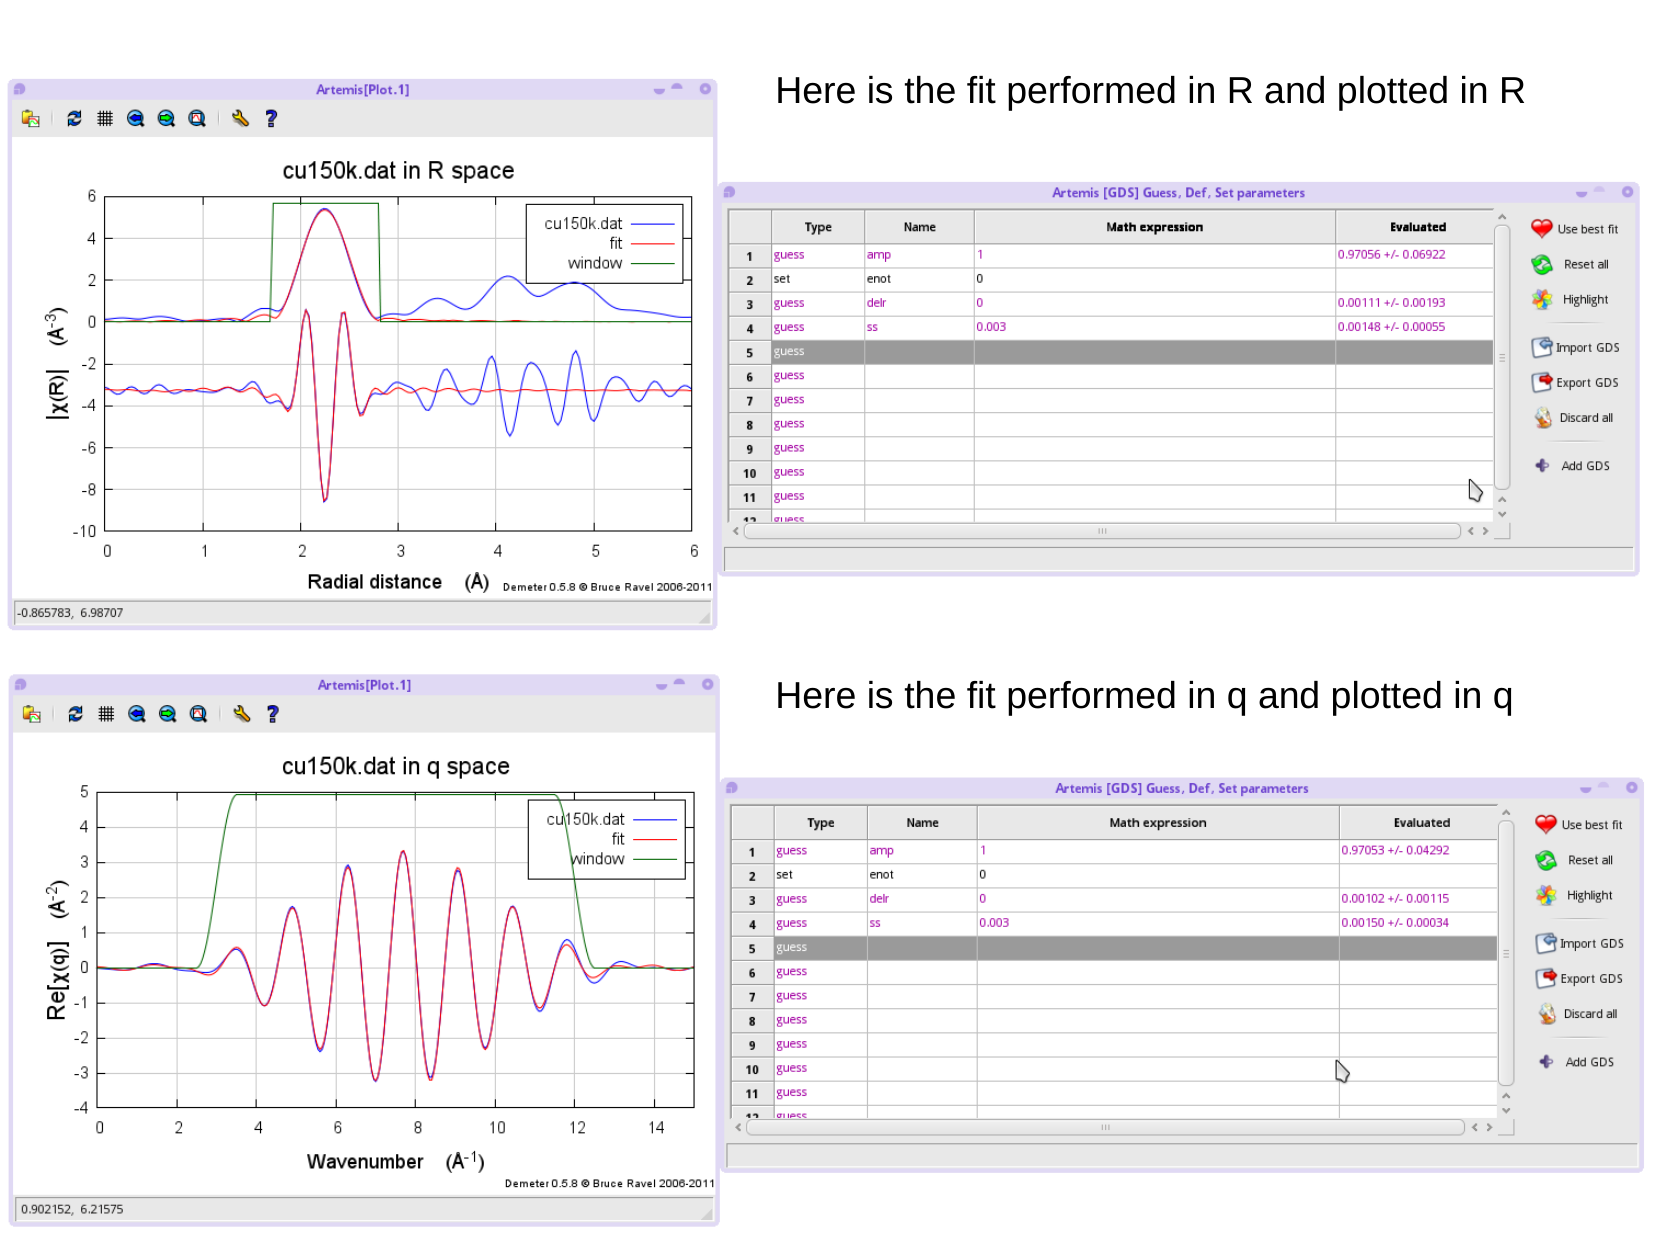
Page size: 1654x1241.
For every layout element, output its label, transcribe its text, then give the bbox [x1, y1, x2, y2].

picture [1, 659, 1654, 1241]
text_box Here is the fit performed in R and plotted in R [760, 62, 1596, 120]
picture [0, 68, 1654, 639]
text_box Here is the fit performed in q and plotted in q [760, 667, 1596, 724]
